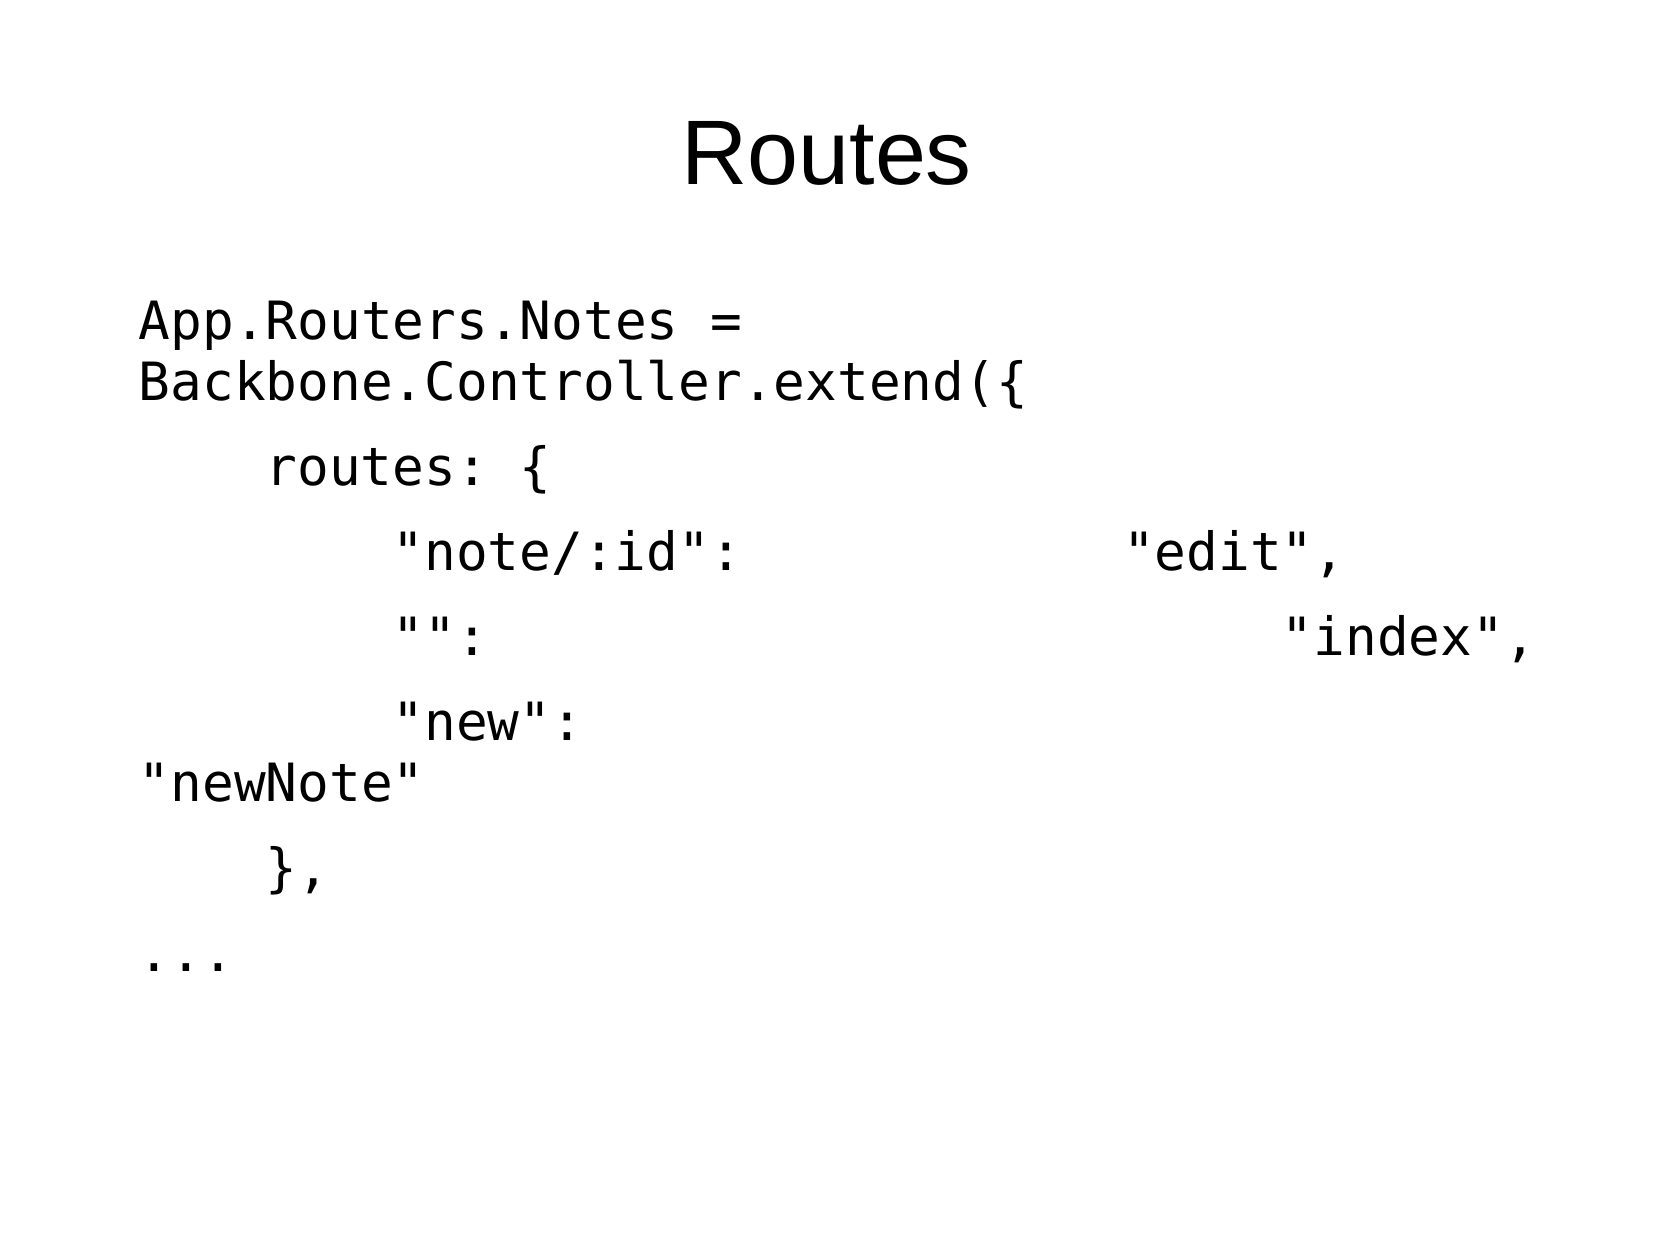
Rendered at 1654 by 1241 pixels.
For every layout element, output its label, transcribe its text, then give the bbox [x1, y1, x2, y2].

list App.Routers.Notes = Backbone.Controller.extend({ routes: { "note/:id": "edit", "": "index", "new": "newNote" }, ... [82, 290, 1538, 1010]
title Routes [82, 49, 1571, 257]
